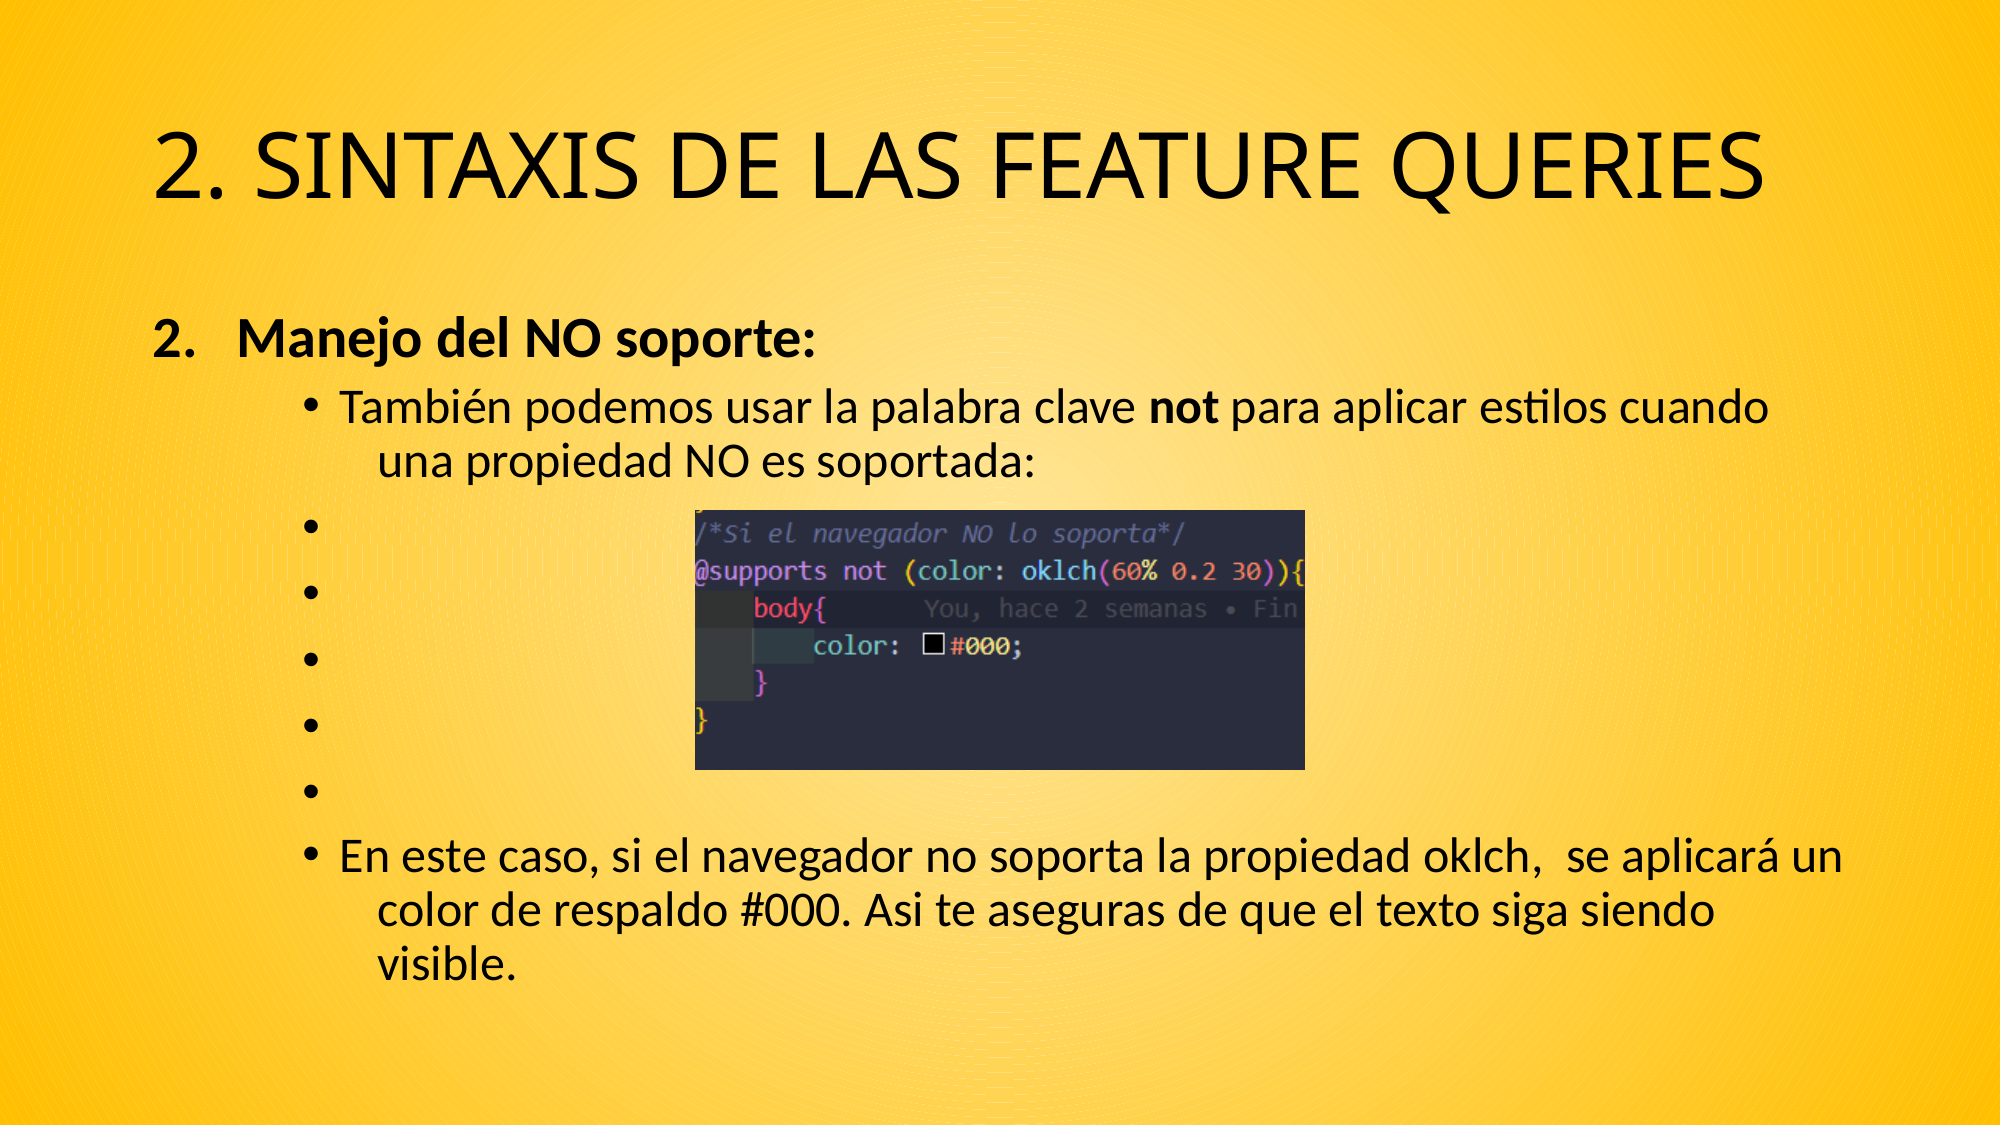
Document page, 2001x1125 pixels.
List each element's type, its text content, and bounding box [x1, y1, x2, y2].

picture [695, 510, 1305, 770]
title 2. SINTAXIS DE LAS FEATURE QUERIES [137, 59, 1863, 278]
list Manejo del NO soporte: También podemos usar la palabra clave not para aplicar estilos cuando una propiedad NO es soportada: En este caso, si el navegador no soporta la propiedad oklch, se aplicará un color de respaldo #000. Asi te aseguras de que el texto siga siendo visible. [137, 299, 1863, 1014]
